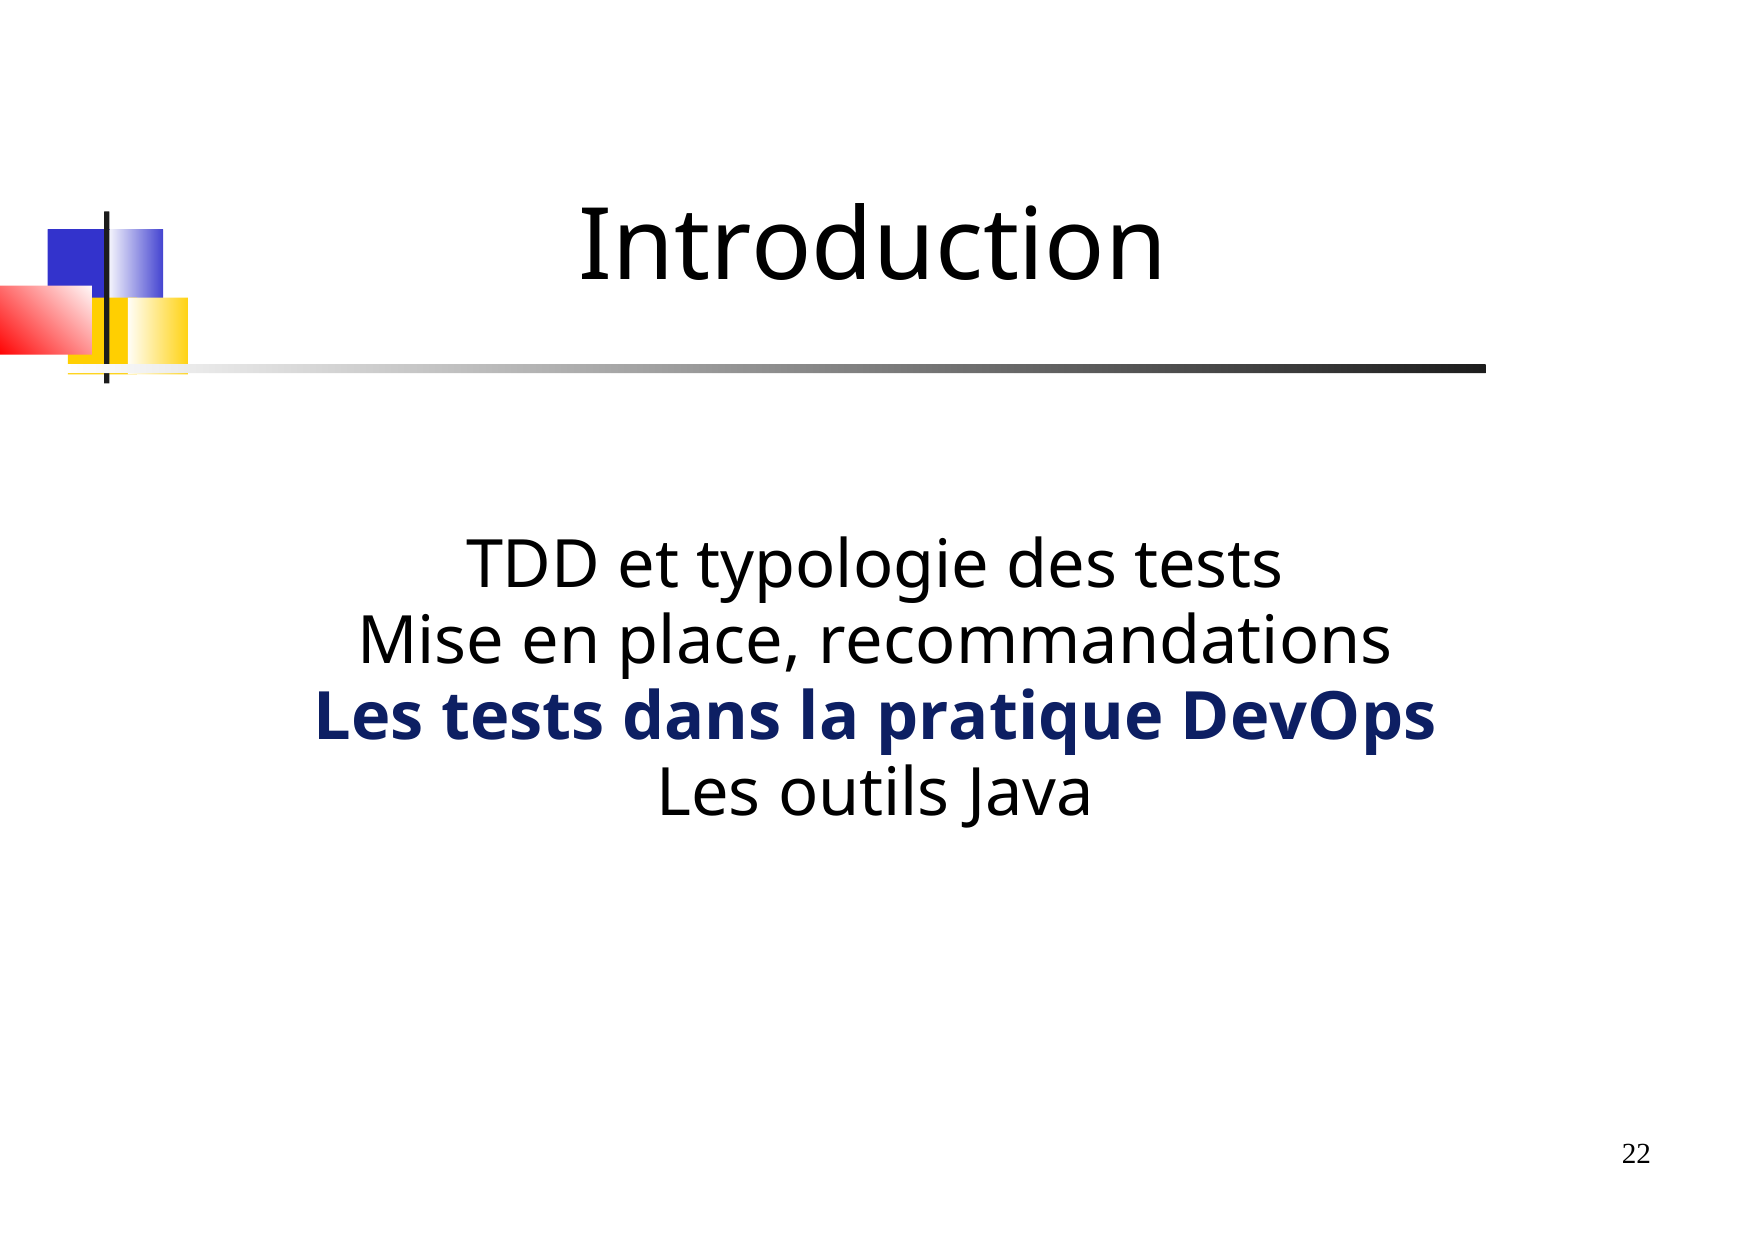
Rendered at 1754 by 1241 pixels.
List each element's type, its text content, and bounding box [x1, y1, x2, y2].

title Introduction [179, 139, 1567, 351]
subtitle TDD et typologie des tests Mise en place, recommandations Les tests dans la pratique DevOps Les outils Java [179, 371, 1567, 1091]
